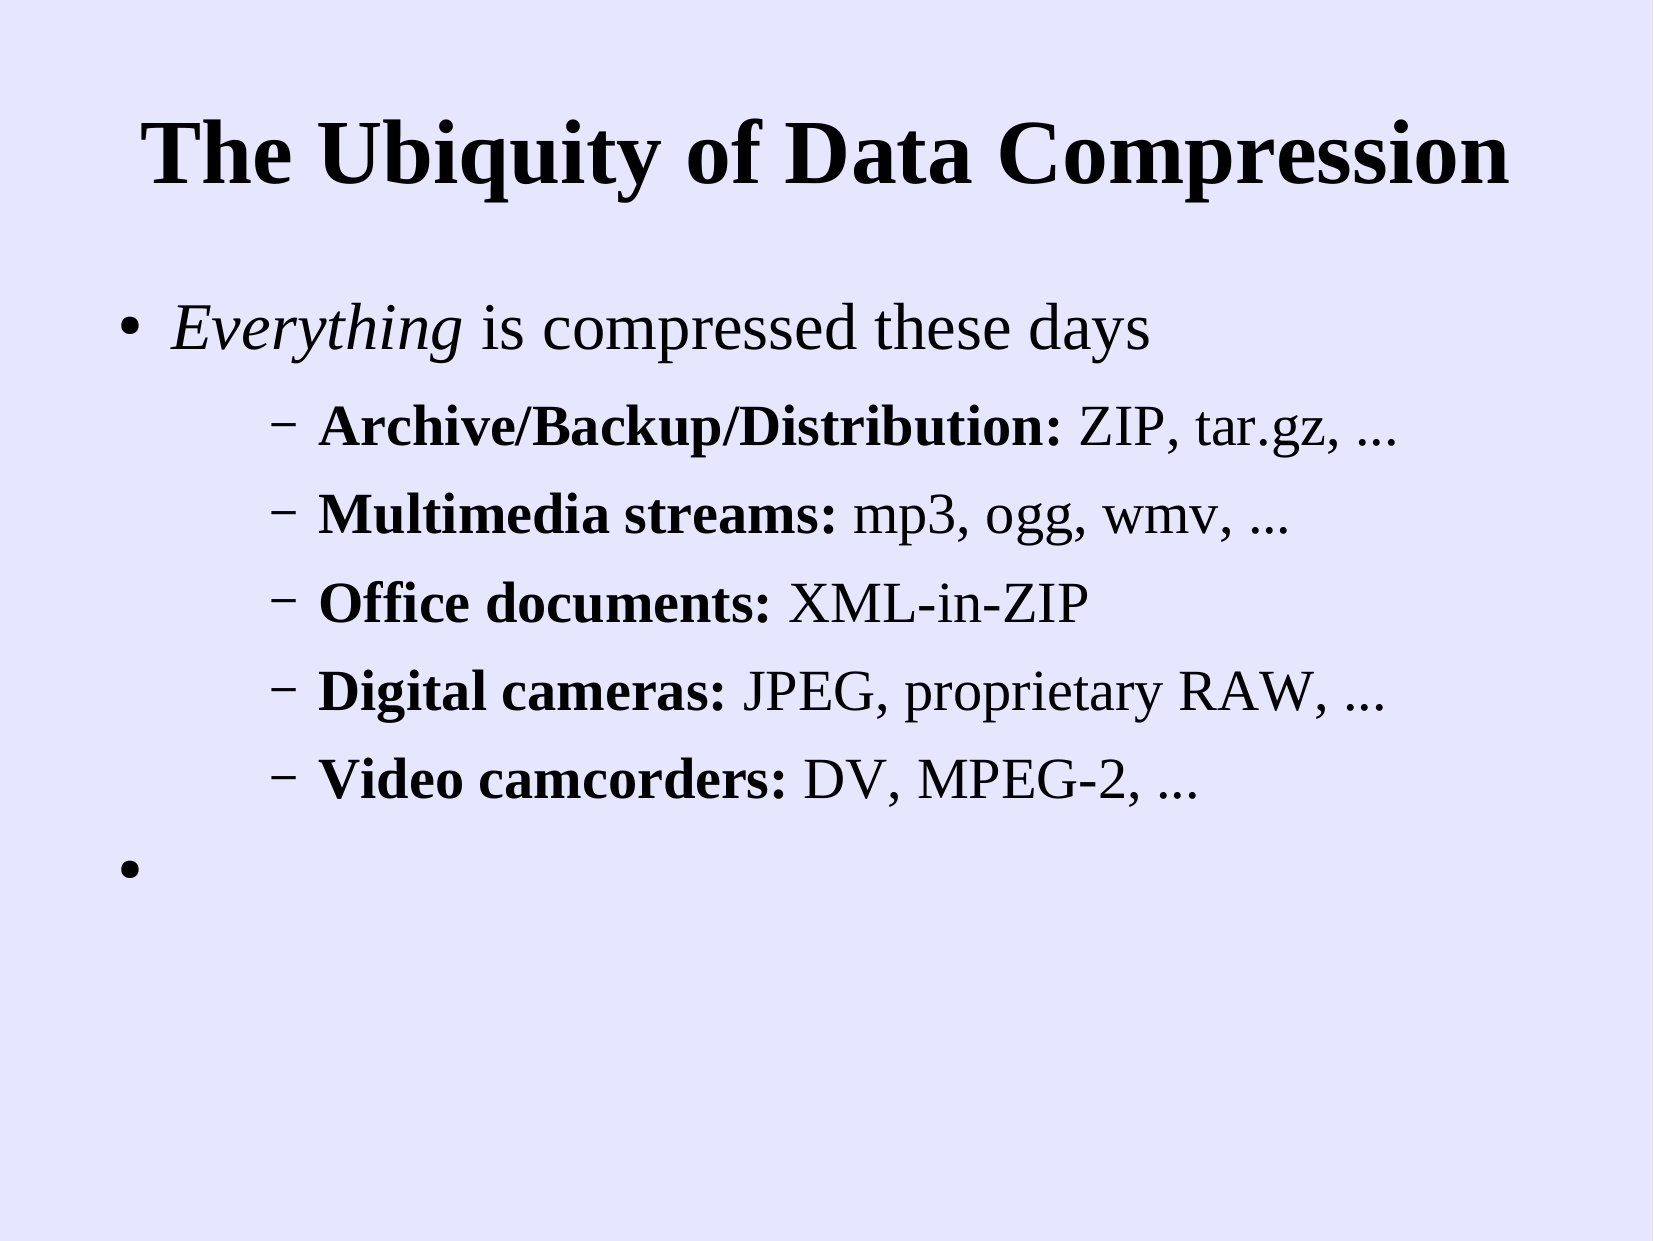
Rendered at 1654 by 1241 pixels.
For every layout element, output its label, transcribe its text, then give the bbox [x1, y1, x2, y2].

list Everything is compressed these days Archive/Backup/Distribution: ZIP, tar.gz, ... Multimedia streams: mp3, ogg, wmv, ... Office documents: XML-in-ZIP Digital cameras: JPEG, proprietary RAW, ... Video camcorders: DV, MPEG-2, ... [82, 290, 1571, 1095]
title The Ubiquity of Data Compression [82, 49, 1571, 257]
